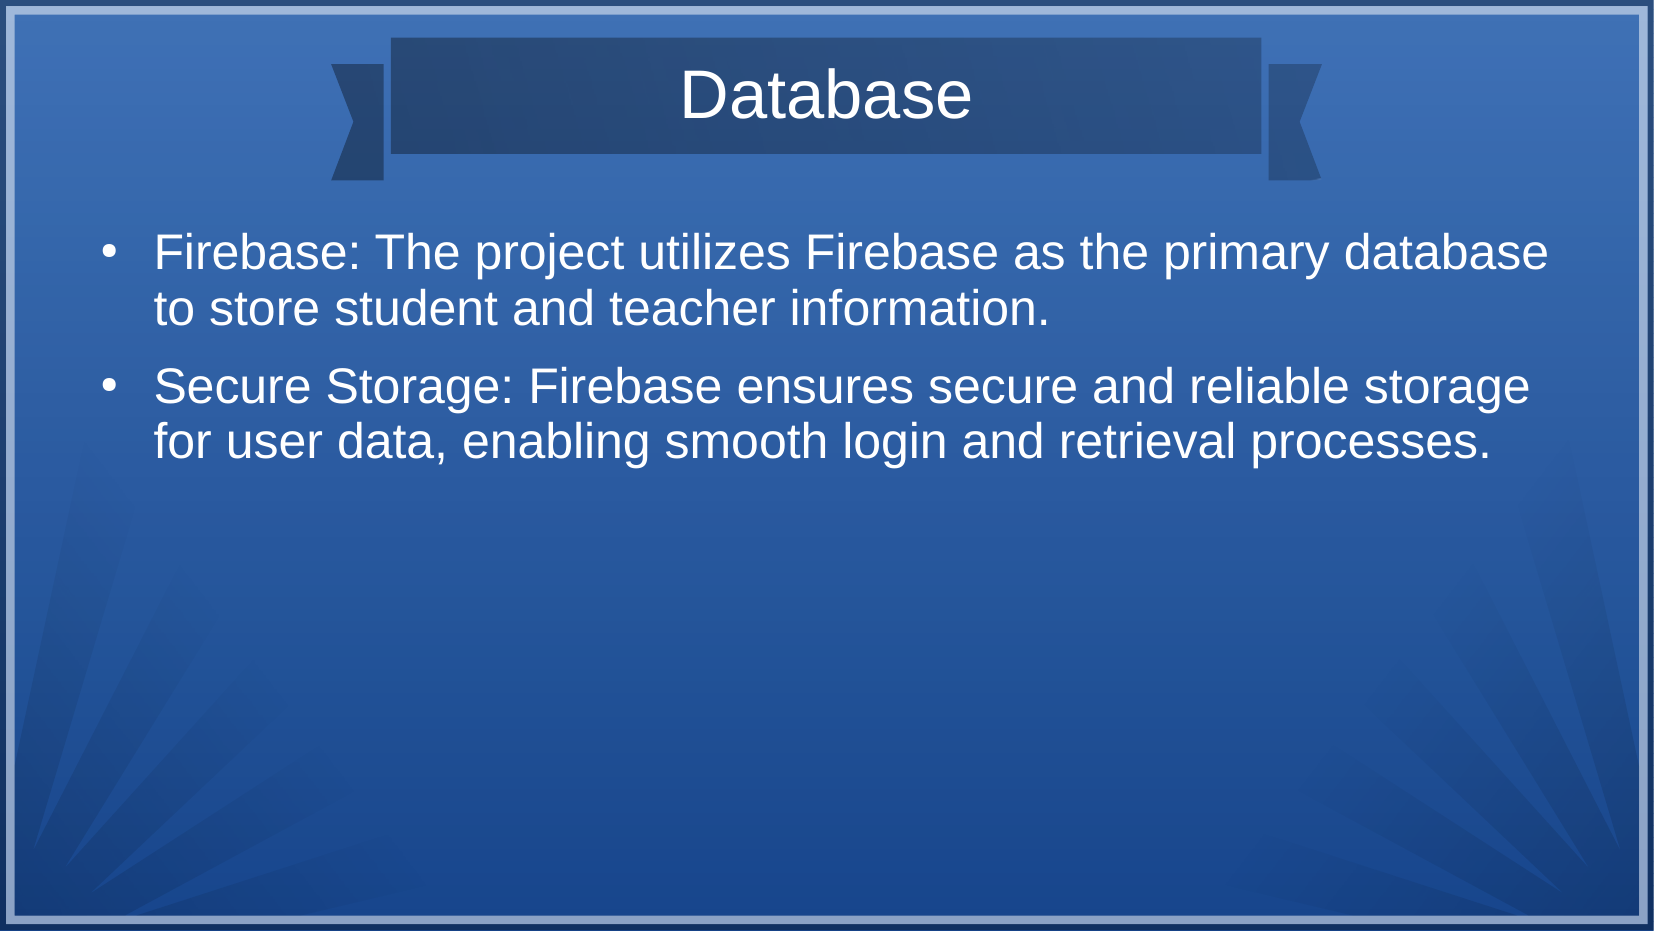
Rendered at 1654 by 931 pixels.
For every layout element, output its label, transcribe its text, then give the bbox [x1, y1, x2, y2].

title Database [389, 35, 1264, 154]
list Firebase: The project utilizes Firebase as the primary database to store student and teacher information. Secure Storage: Firebase ensures secure and reliable storage for user data, enabling smooth login and retrieval processes. [82, 224, 1571, 848]
